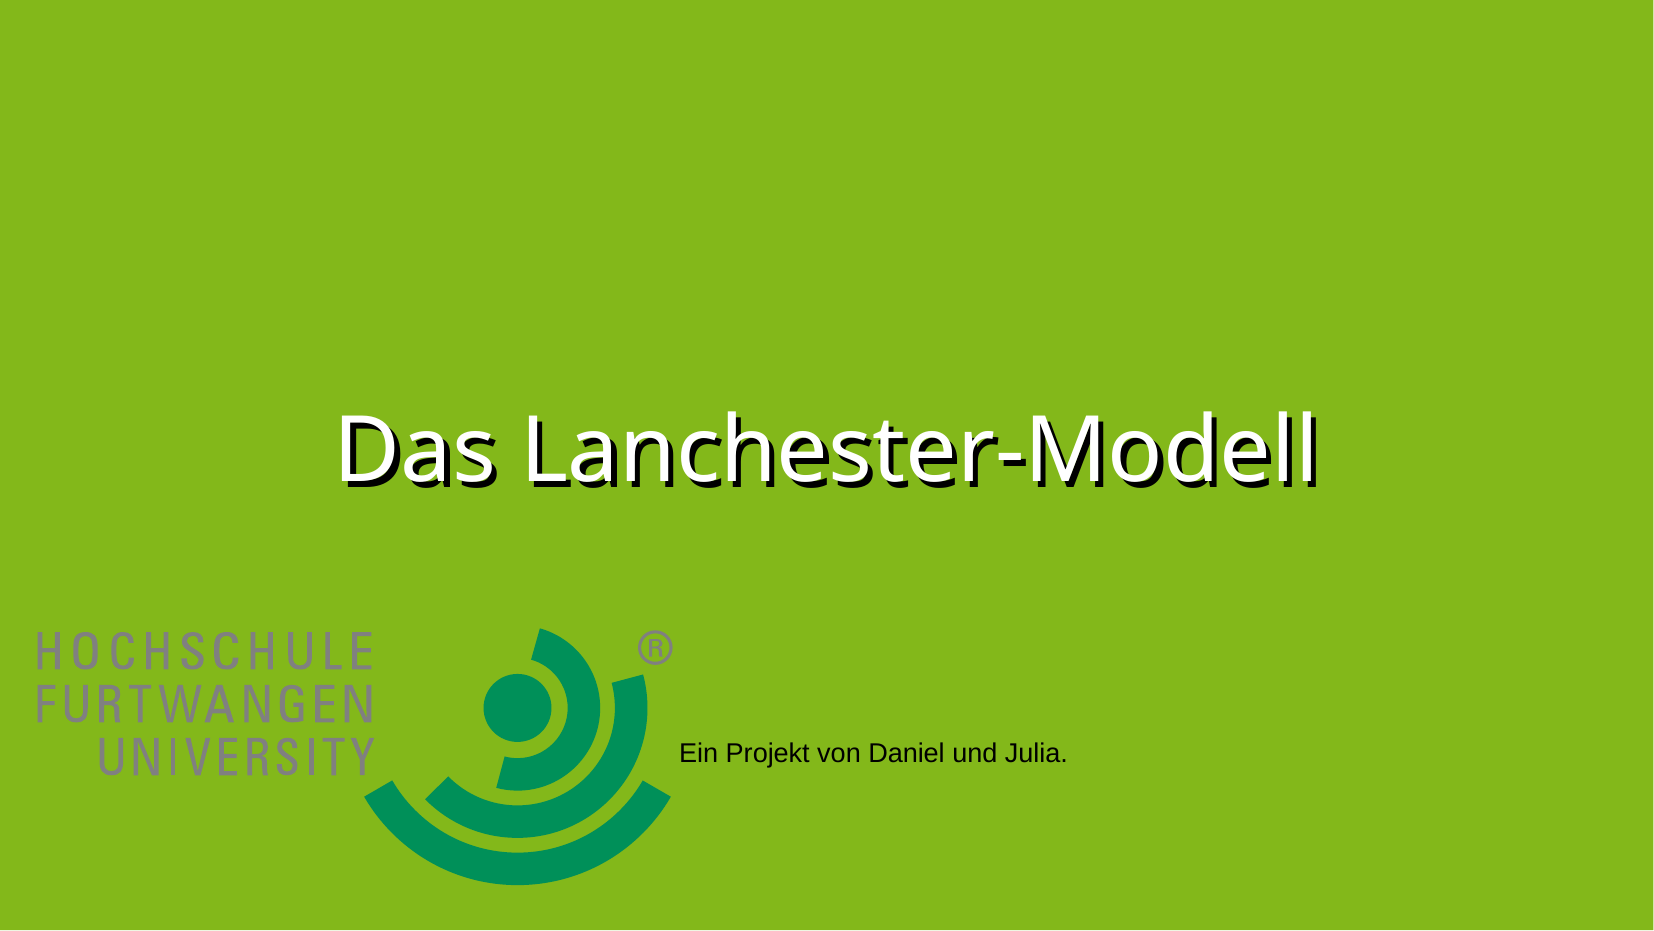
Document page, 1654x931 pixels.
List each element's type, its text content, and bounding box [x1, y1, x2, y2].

subtitle Ein Projekt von Daniel und Julia. [681, 620, 1571, 886]
title Das Lanchester-Modell [82, 37, 1571, 620]
picture [29, 620, 681, 894]
